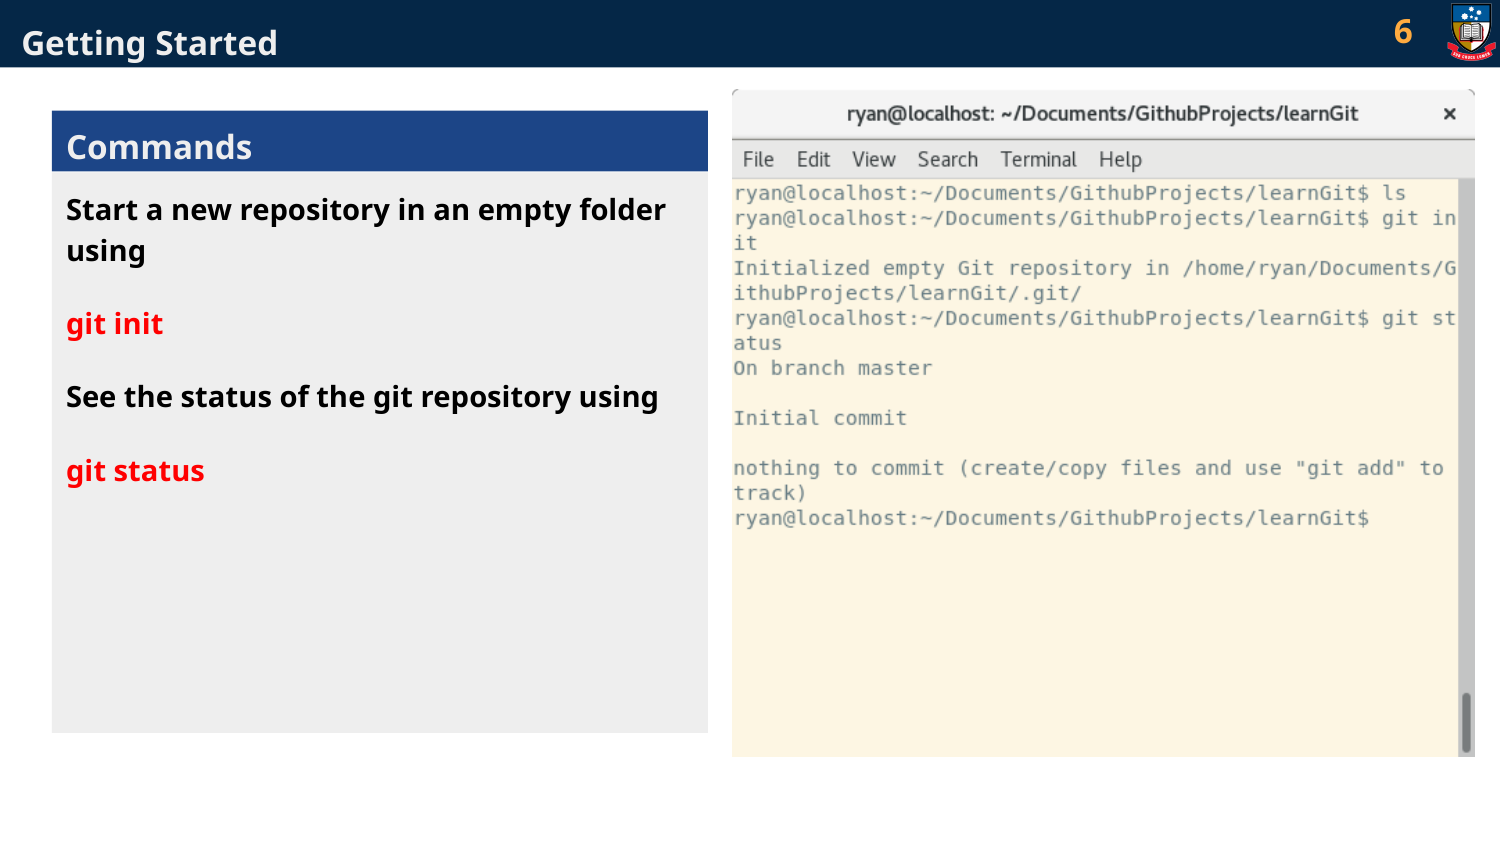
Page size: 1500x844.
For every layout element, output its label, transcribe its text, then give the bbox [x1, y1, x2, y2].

slide_number <number> [1338, 0, 1428, 65]
picture [732, 89, 1475, 757]
picture [1446, 1, 1497, 63]
title Commands [51, 110, 708, 171]
subtitle Getting Started [6, 1, 728, 63]
list Start a new repository in an empty folder using git init See the status of the git repository using git status [51, 171, 708, 672]
